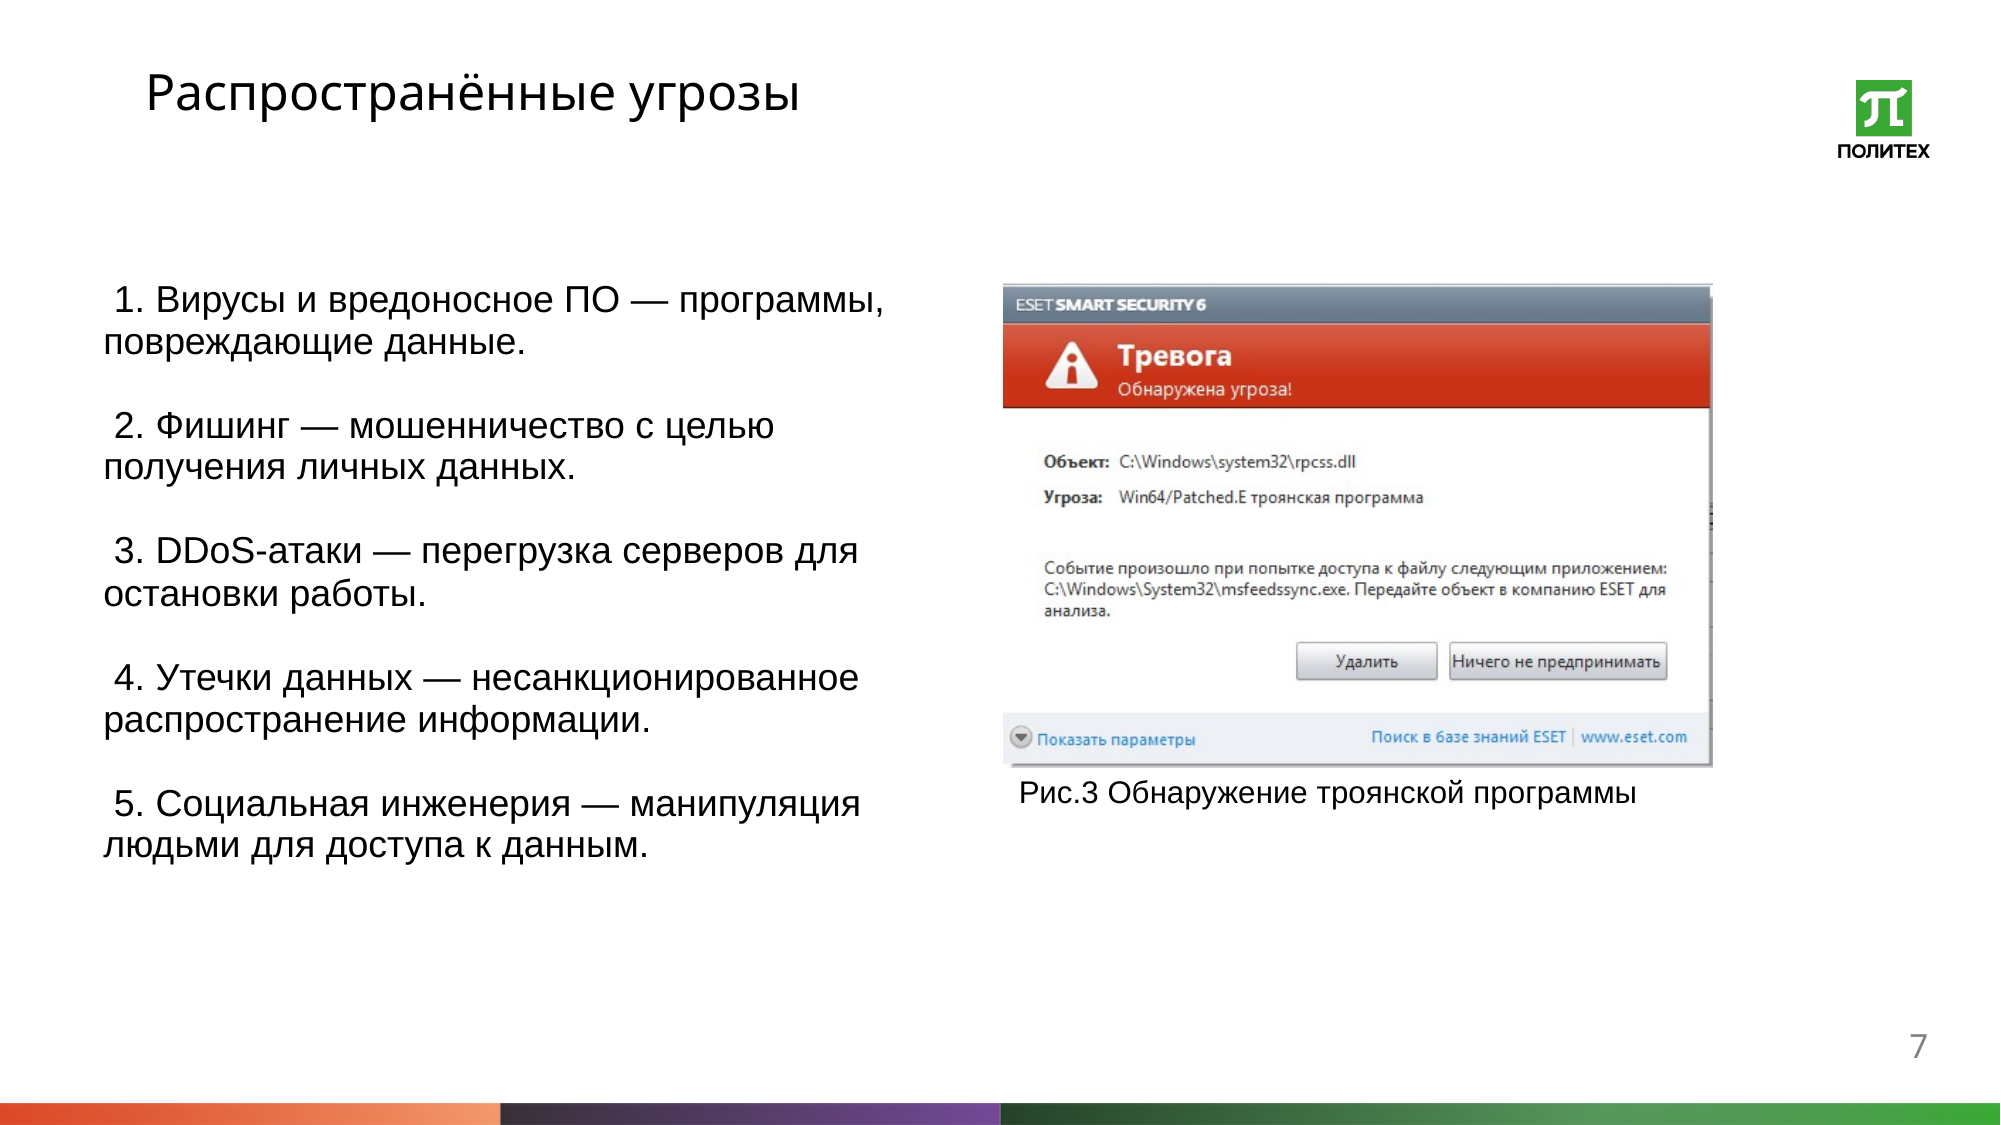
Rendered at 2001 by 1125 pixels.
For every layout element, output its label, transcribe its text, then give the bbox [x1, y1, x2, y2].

slide_number <номер> [1493, 1018, 1944, 1079]
picture [1838, 80, 1930, 158]
text_box 1. Вирусы и вредоносное ПО — программы, повреждающие данные. 2. Фишинг — мошенничество с целью получения личных данных. 3. DDoS‑атаки — перегрузка серверов для остановки работы. 4. Утечки данных — несанкционированное распространение информации. 5. Социальная инженерия — манипуляция людьми для доступа к данным. [88, 270, 945, 916]
picture [0, 1103, 2000, 1125]
text_box Распространённые угрозы [130, 60, 1834, 160]
picture [1003, 281, 1713, 767]
text_box Рис.3 Обнаружение троянской программы [1003, 767, 1802, 951]
